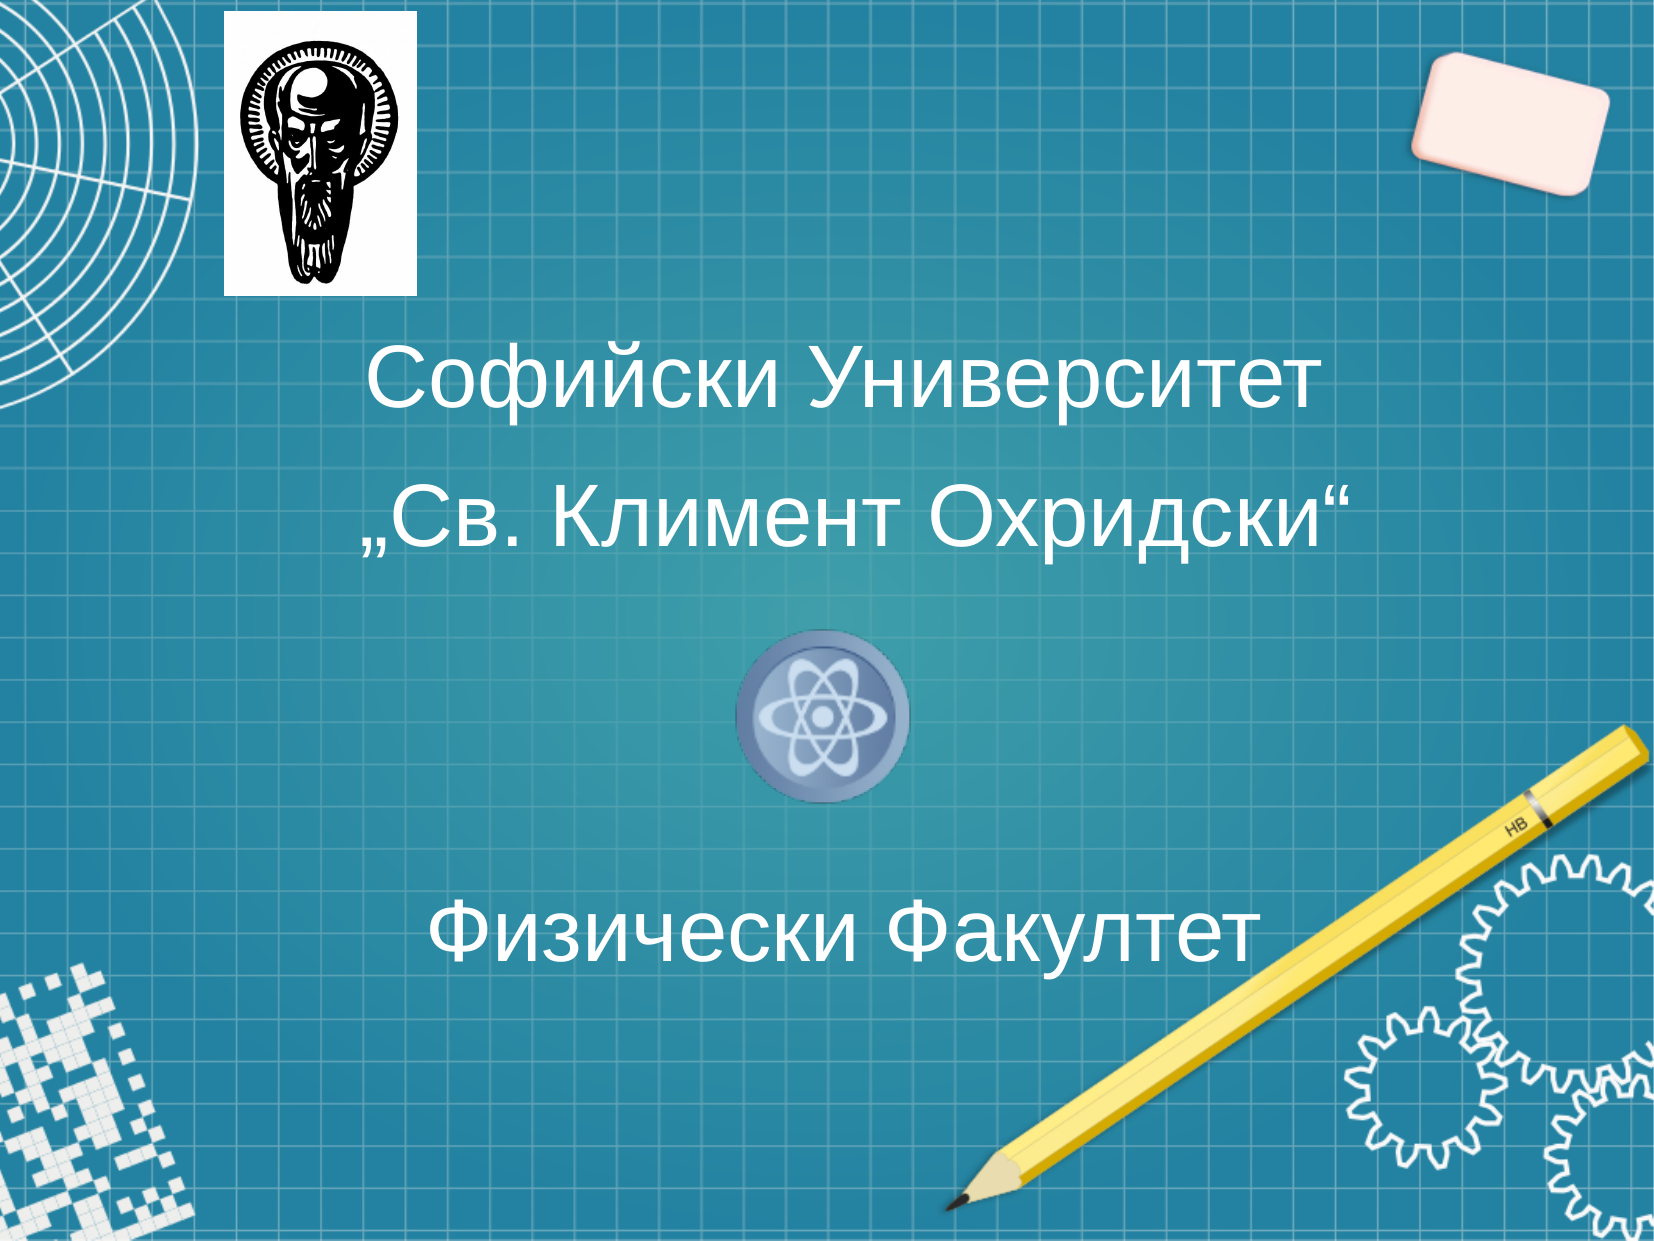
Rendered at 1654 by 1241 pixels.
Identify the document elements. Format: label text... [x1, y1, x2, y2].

list Софийски Университет „Св. Климент Охридски“ Физически Факултет [129, 188, 1583, 1063]
picture [0, 0, 1654, 1241]
